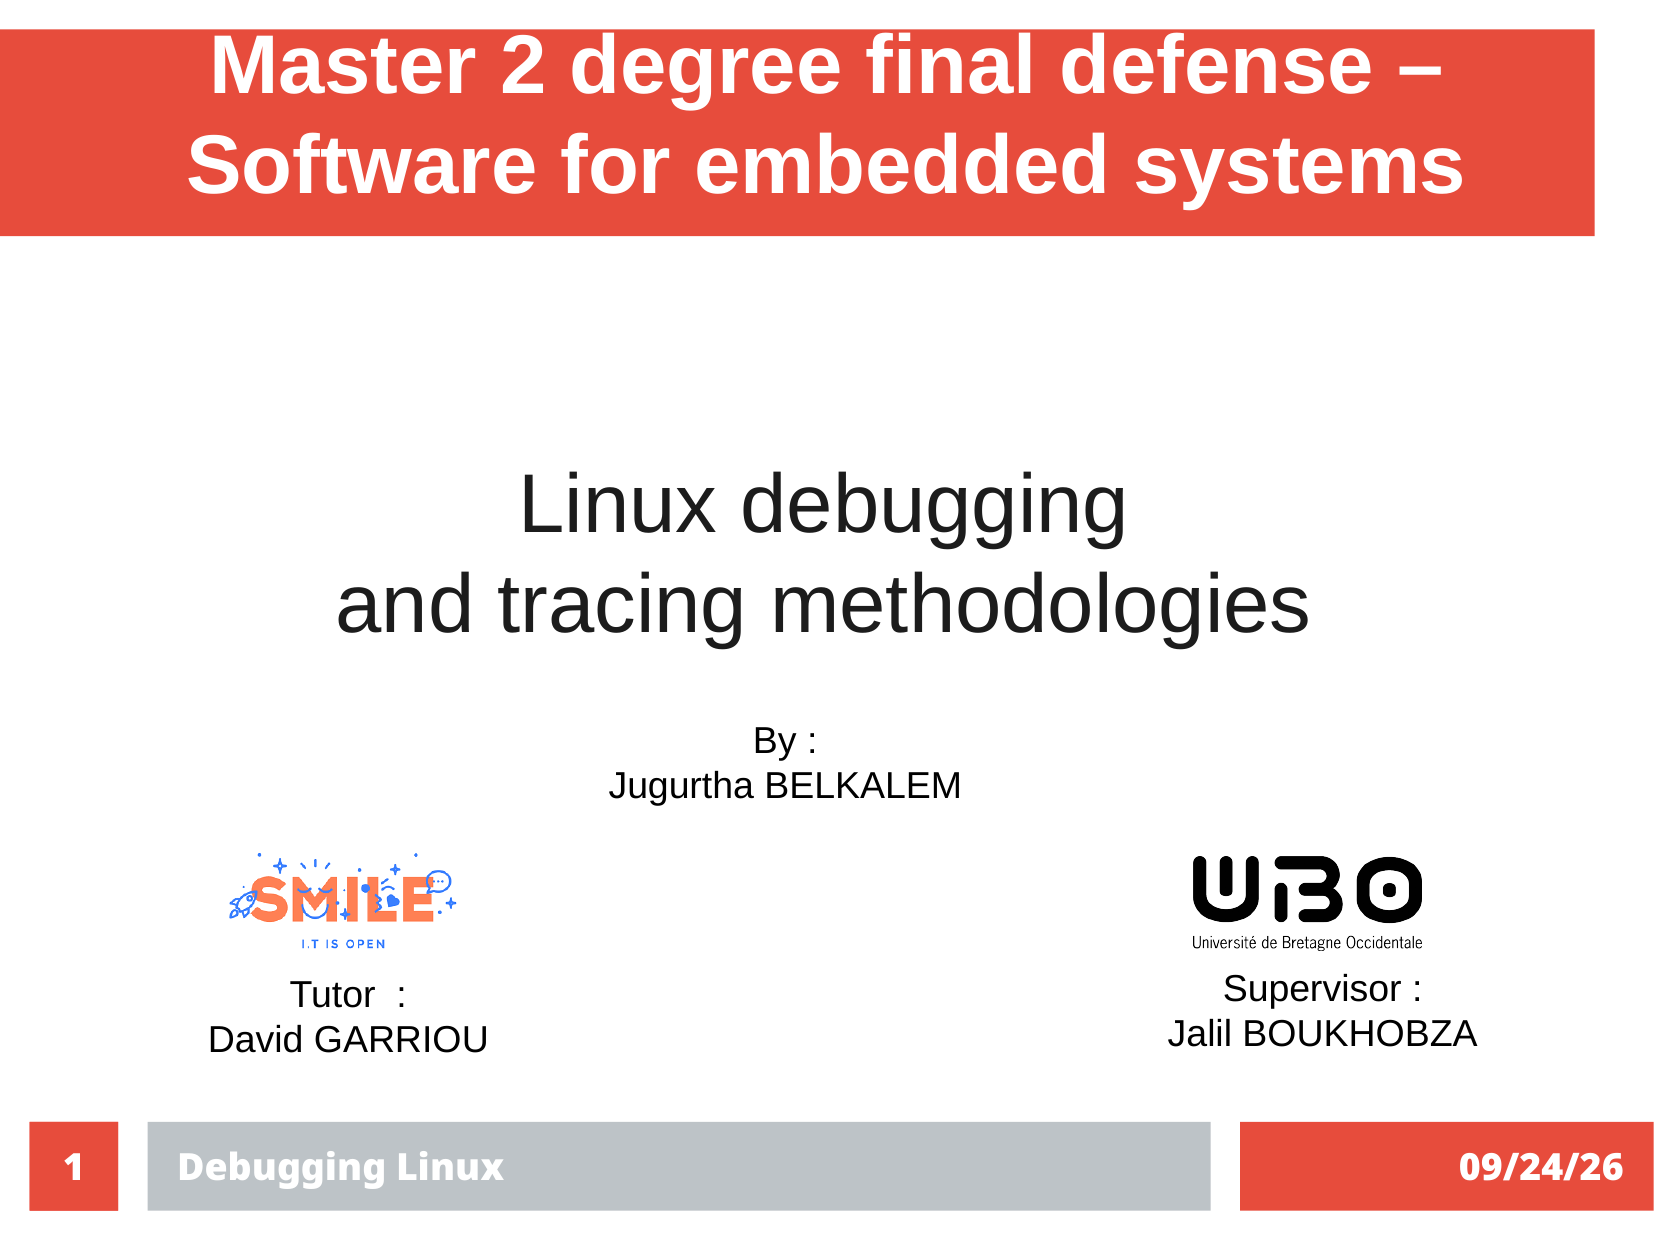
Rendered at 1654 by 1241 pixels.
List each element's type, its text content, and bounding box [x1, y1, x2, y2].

text_box By : Jugurtha BELKALEM [307, 708, 1264, 812]
text_box Tutor : David GARRIOU [88, 962, 609, 1066]
picture [1193, 856, 1422, 951]
text_box Supervisor : Jalil BOUKHOBZA [1062, 956, 1583, 1060]
picture [224, 850, 460, 954]
text_box Master 2 degree final defense – Software for embedded systems [82, 127, 1571, 211]
text_box Linux debugging and tracing methodologies [212, 448, 1459, 644]
